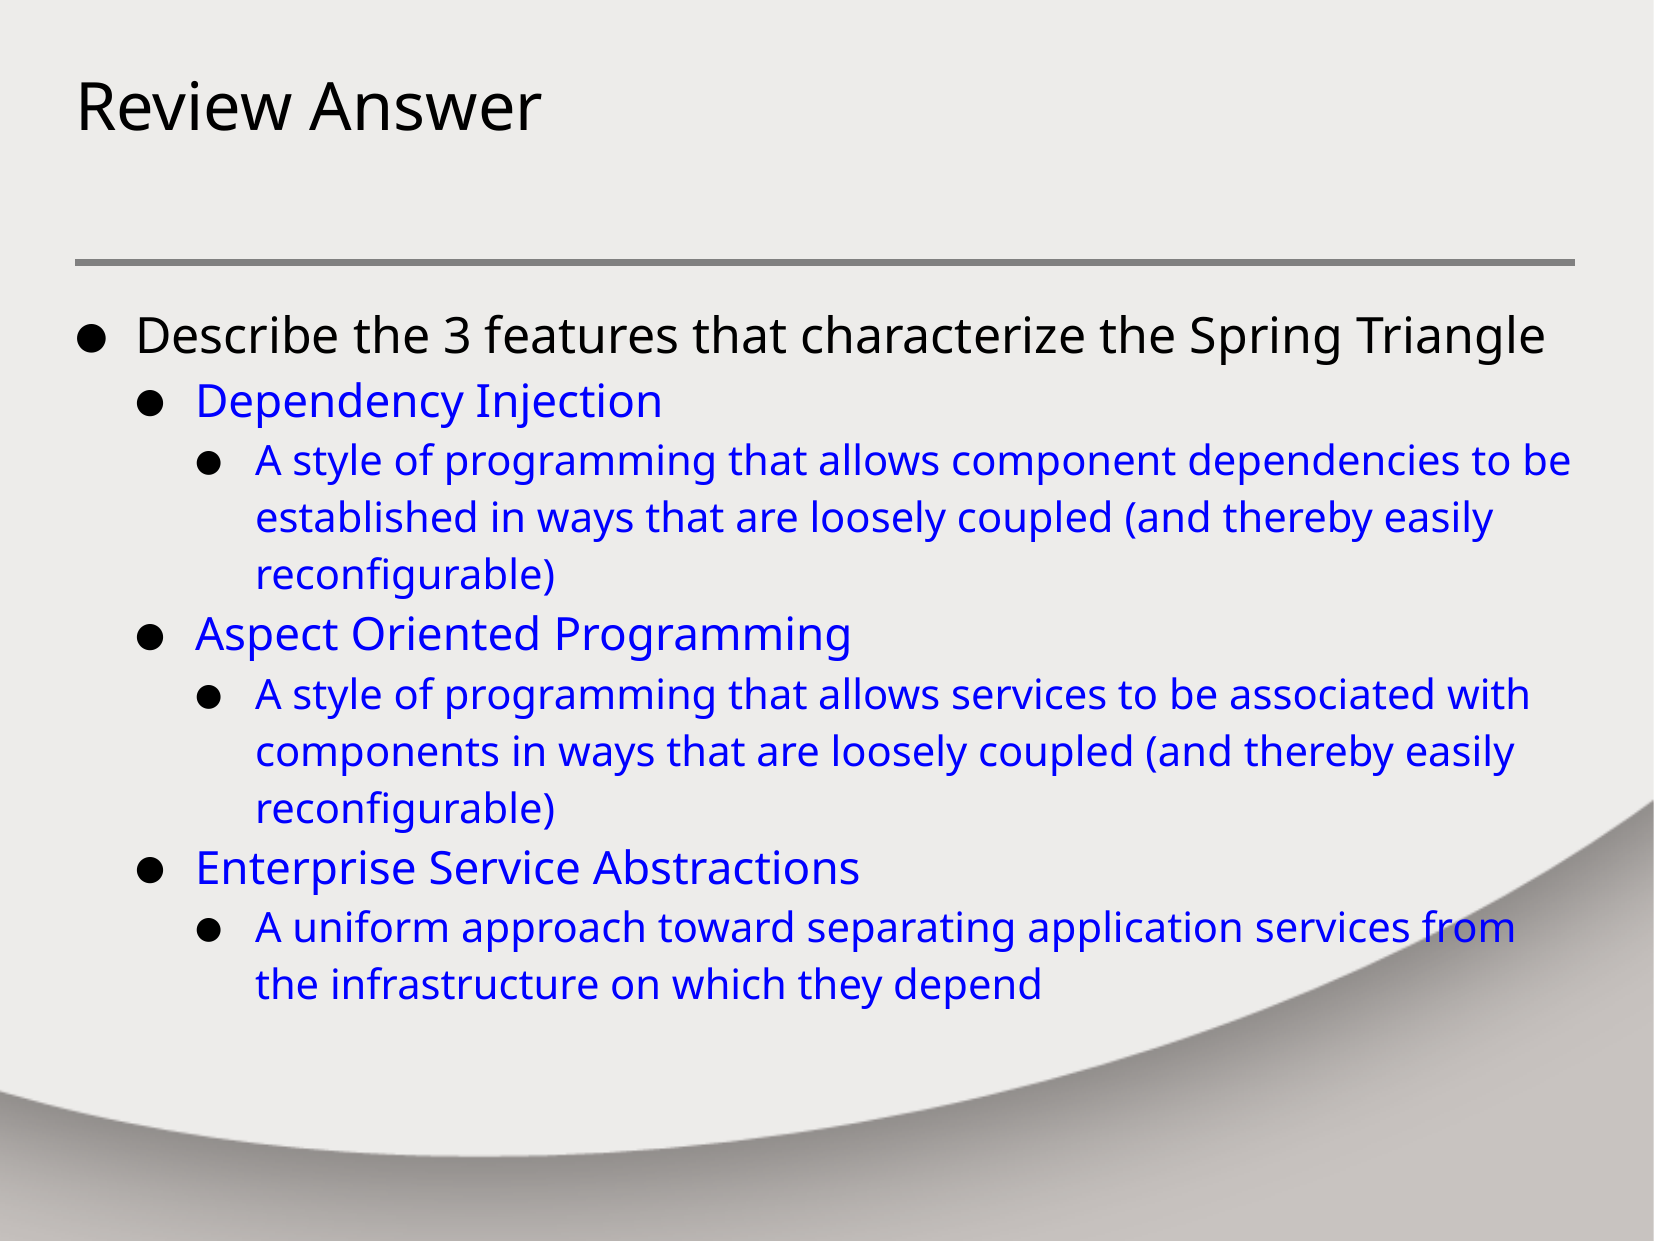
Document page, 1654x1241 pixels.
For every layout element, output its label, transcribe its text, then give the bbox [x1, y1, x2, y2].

picture [0, 0, 1654, 1241]
list Describe the 3 features that characterize the Spring Triangle Dependency Injection A style of programming that allows component dependencies to be established in ways that are loosely coupled (and thereby easily reconfigurable) Aspect Oriented Programming A style of programming that allows services to be associated with components in ways that are loosely coupled (and thereby easily reconfigurable) Enterprise Service Abstractions A uniform approach toward separating application services from the infrastructure on which they depend [75, 300, 1576, 1163]
title Review Answer [75, 75, 1576, 226]
